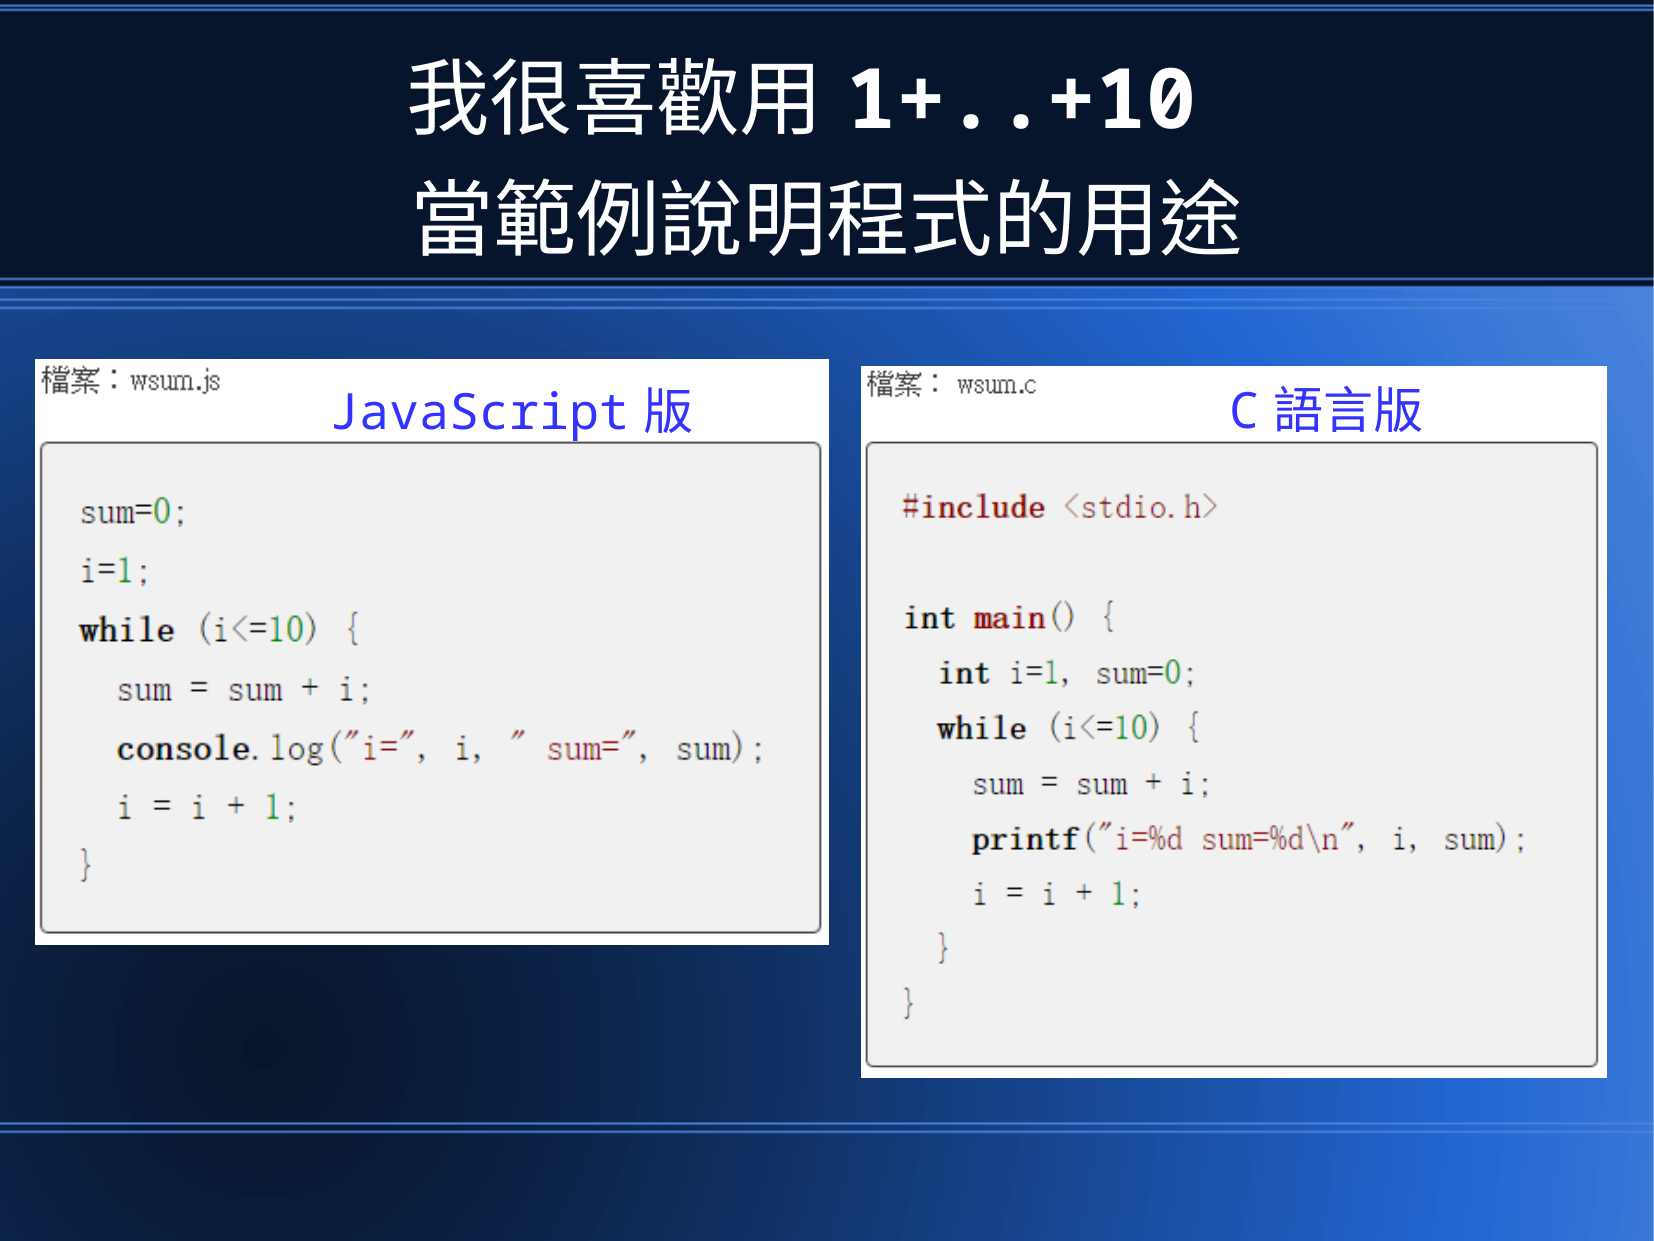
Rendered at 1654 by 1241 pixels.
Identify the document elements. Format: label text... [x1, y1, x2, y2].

title 我很喜歡用1+..+10 當範例說明程式的用途 [82, 49, 1571, 257]
text_box C語言版 [1215, 363, 1432, 439]
picture [0, 0, 1654, 1241]
text_box JavaScript版 [314, 363, 657, 439]
